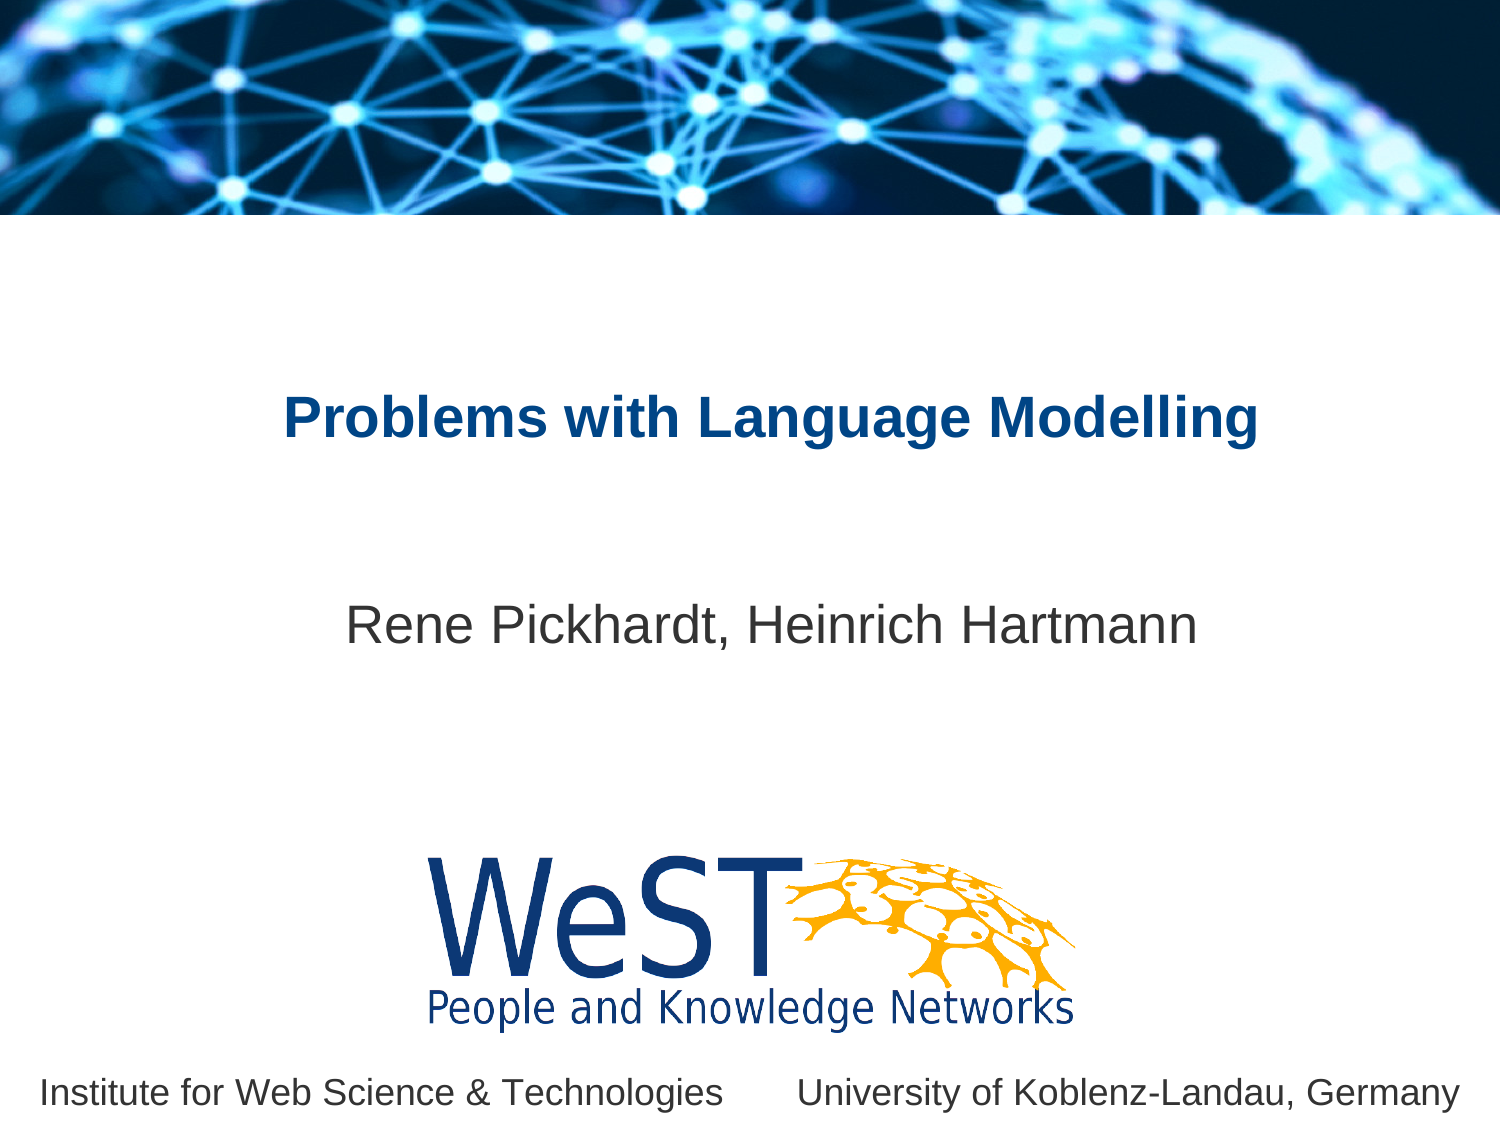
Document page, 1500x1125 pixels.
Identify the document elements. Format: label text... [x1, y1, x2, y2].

picture [406, 838, 1094, 1050]
text_box Problems with Language Modelling Rene Pickhardt, Heinrich Hartmann [268, 371, 1276, 662]
picture [0, 0, 1500, 215]
